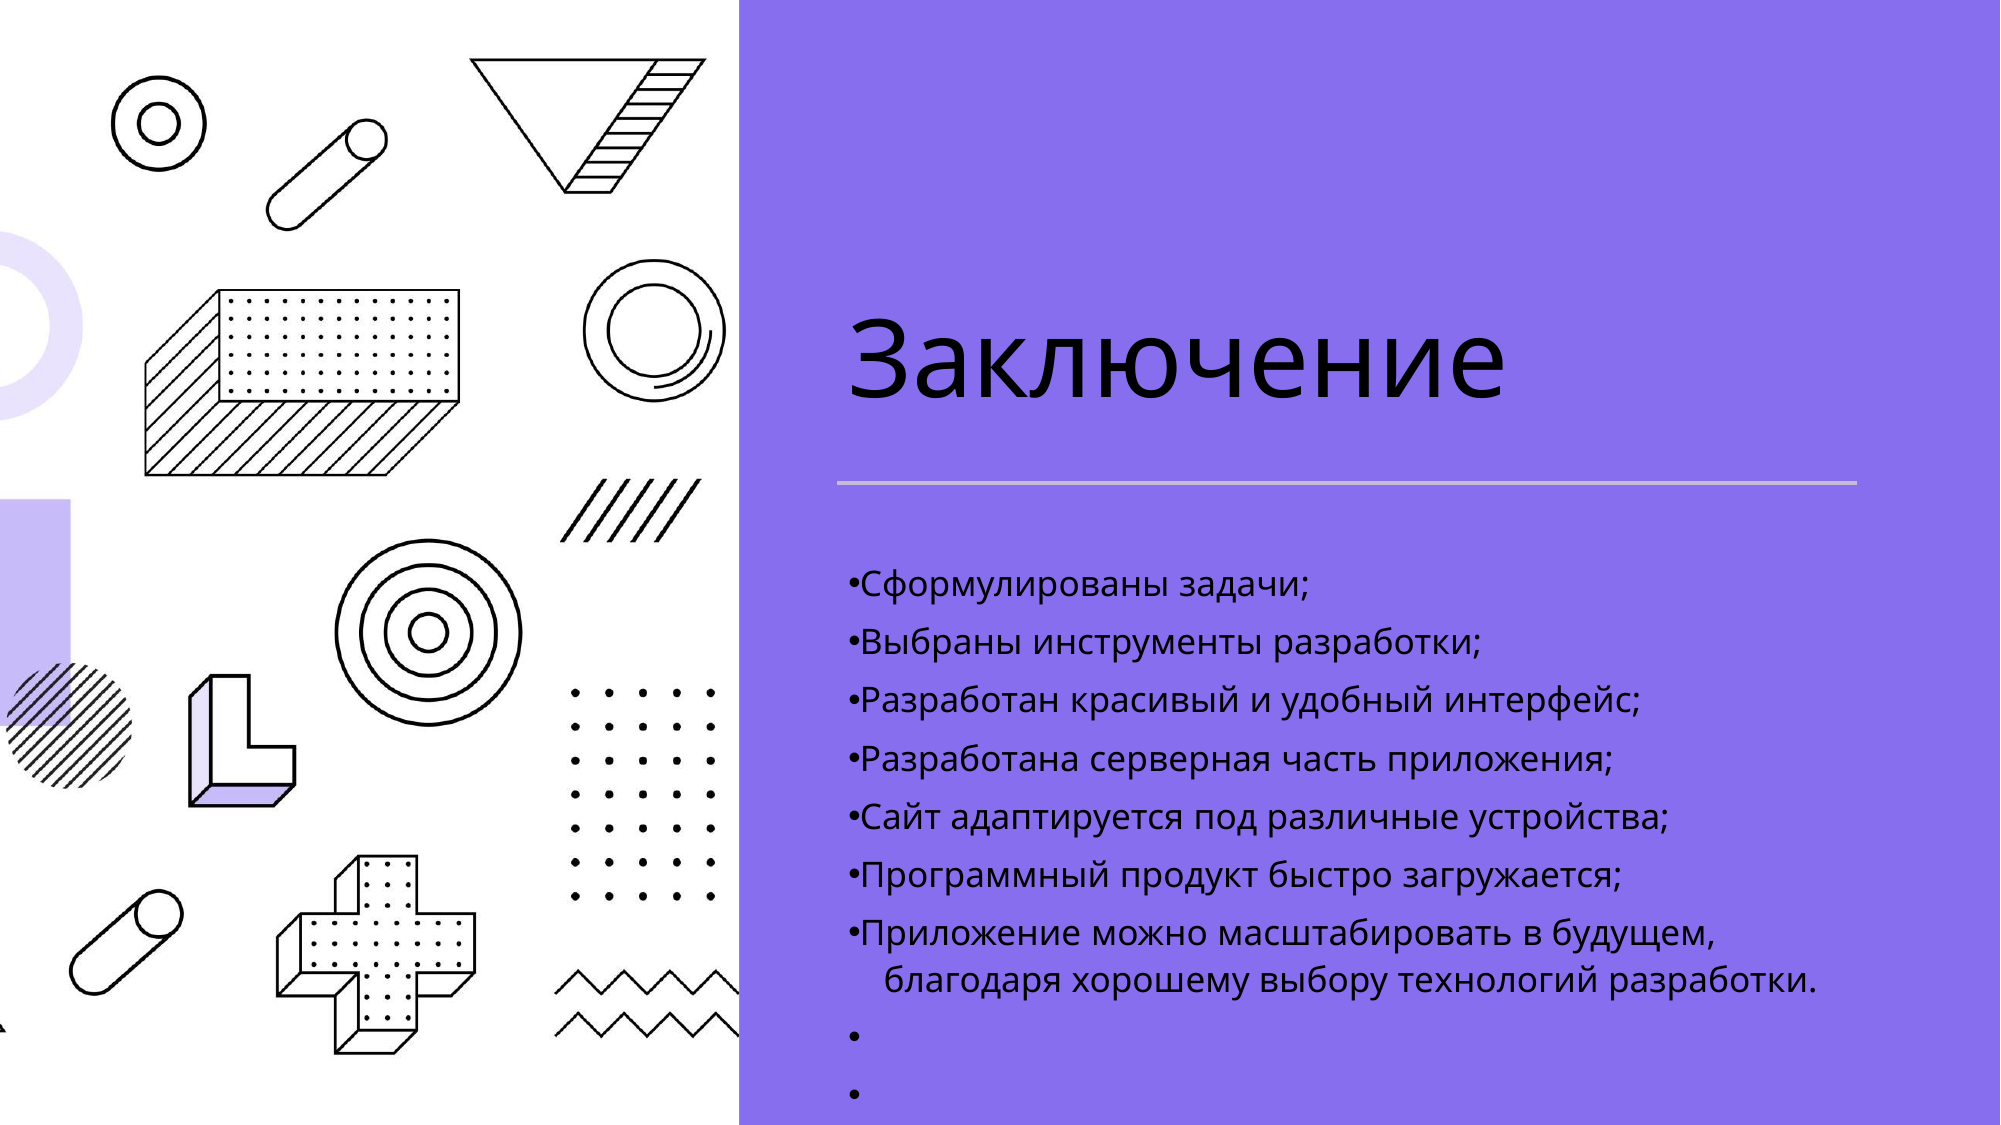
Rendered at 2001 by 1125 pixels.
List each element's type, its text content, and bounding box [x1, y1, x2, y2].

title Заключение [833, 176, 1863, 429]
picture [0, 0, 740, 1125]
text_box [740, 0, 2000, 1125]
text_box Сформулированы задачи; Выбраны инструменты разработки; Разработан красивый и удобный интерфейс; Разработана серверная часть приложения; Сайт адаптируется под различные устройства; Программный продукт быстро загружается; Приложение можно масштабировать в будущем, благодаря хорошему выбору технологий разработки. [833, 549, 1863, 1014]
